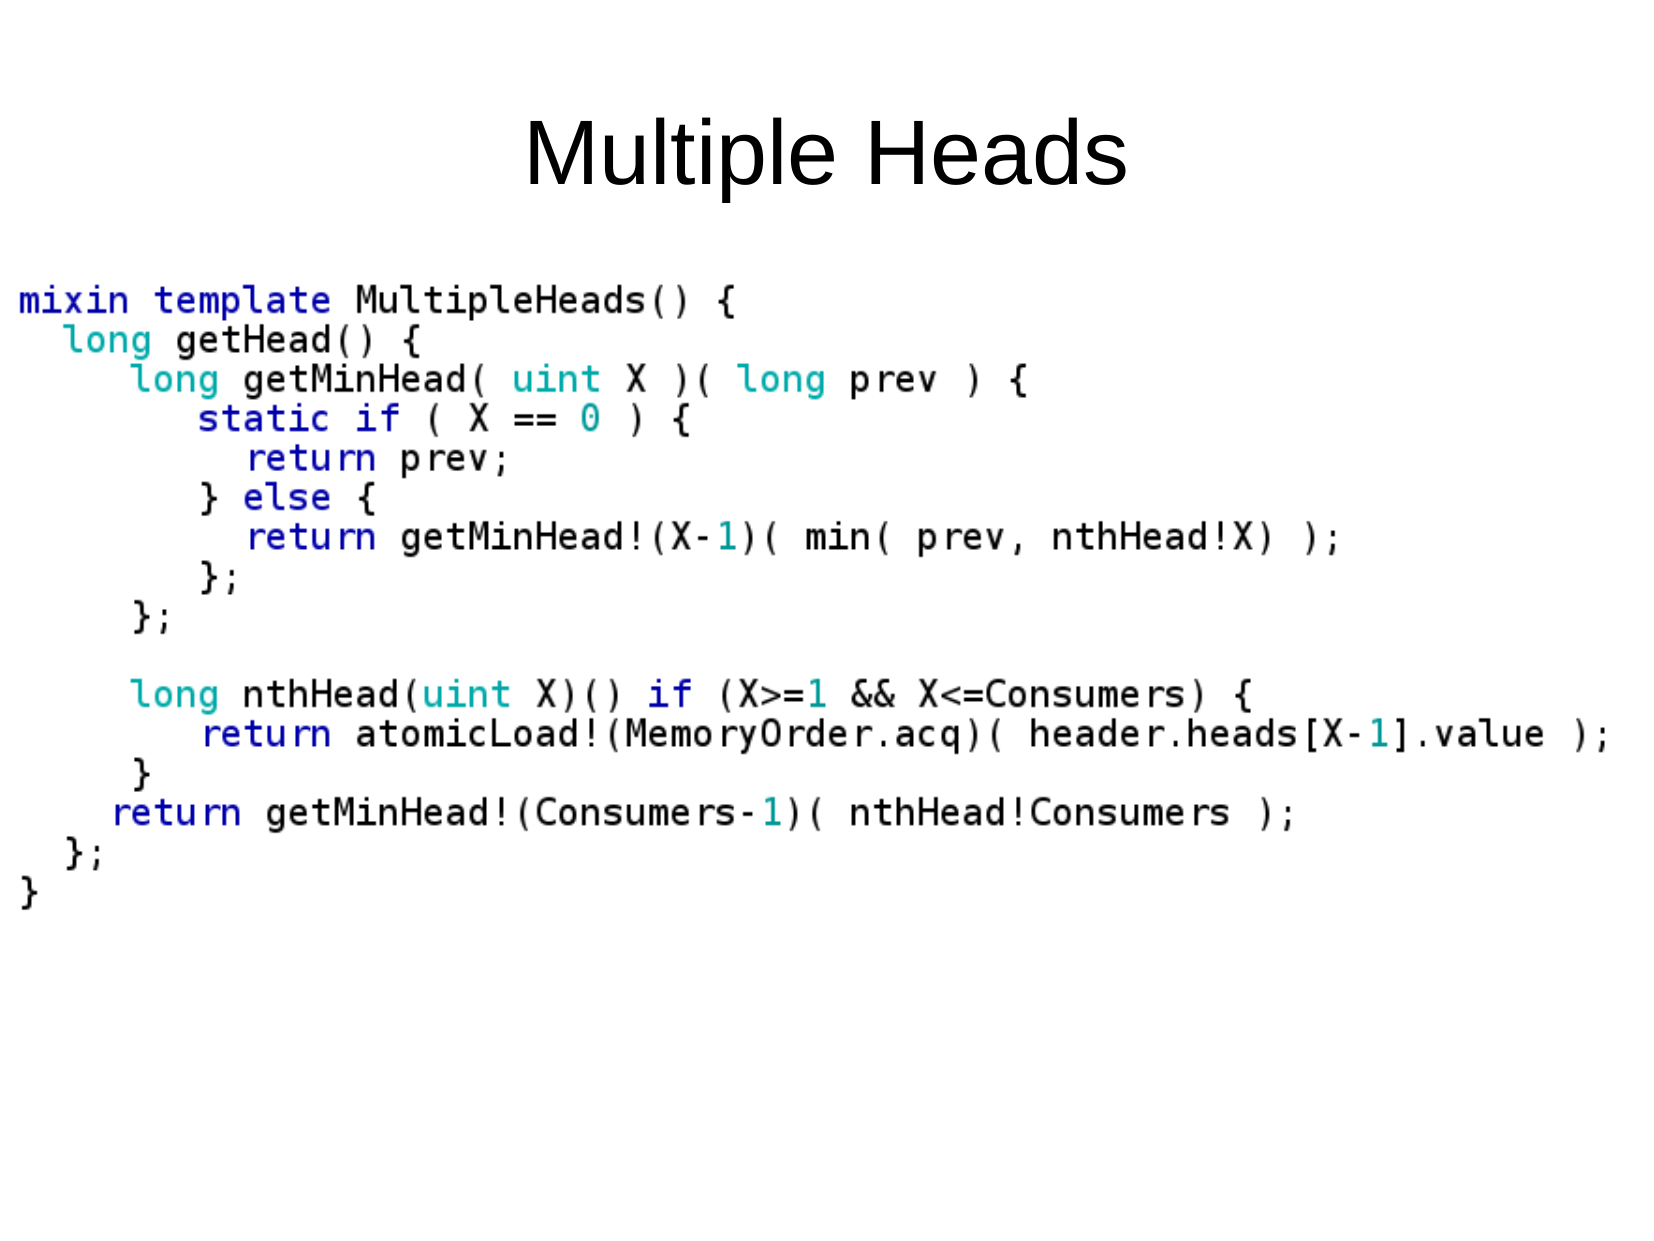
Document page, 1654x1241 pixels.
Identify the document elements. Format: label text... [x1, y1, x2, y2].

picture [0, 259, 1633, 927]
title Multiple Heads [82, 49, 1571, 257]
